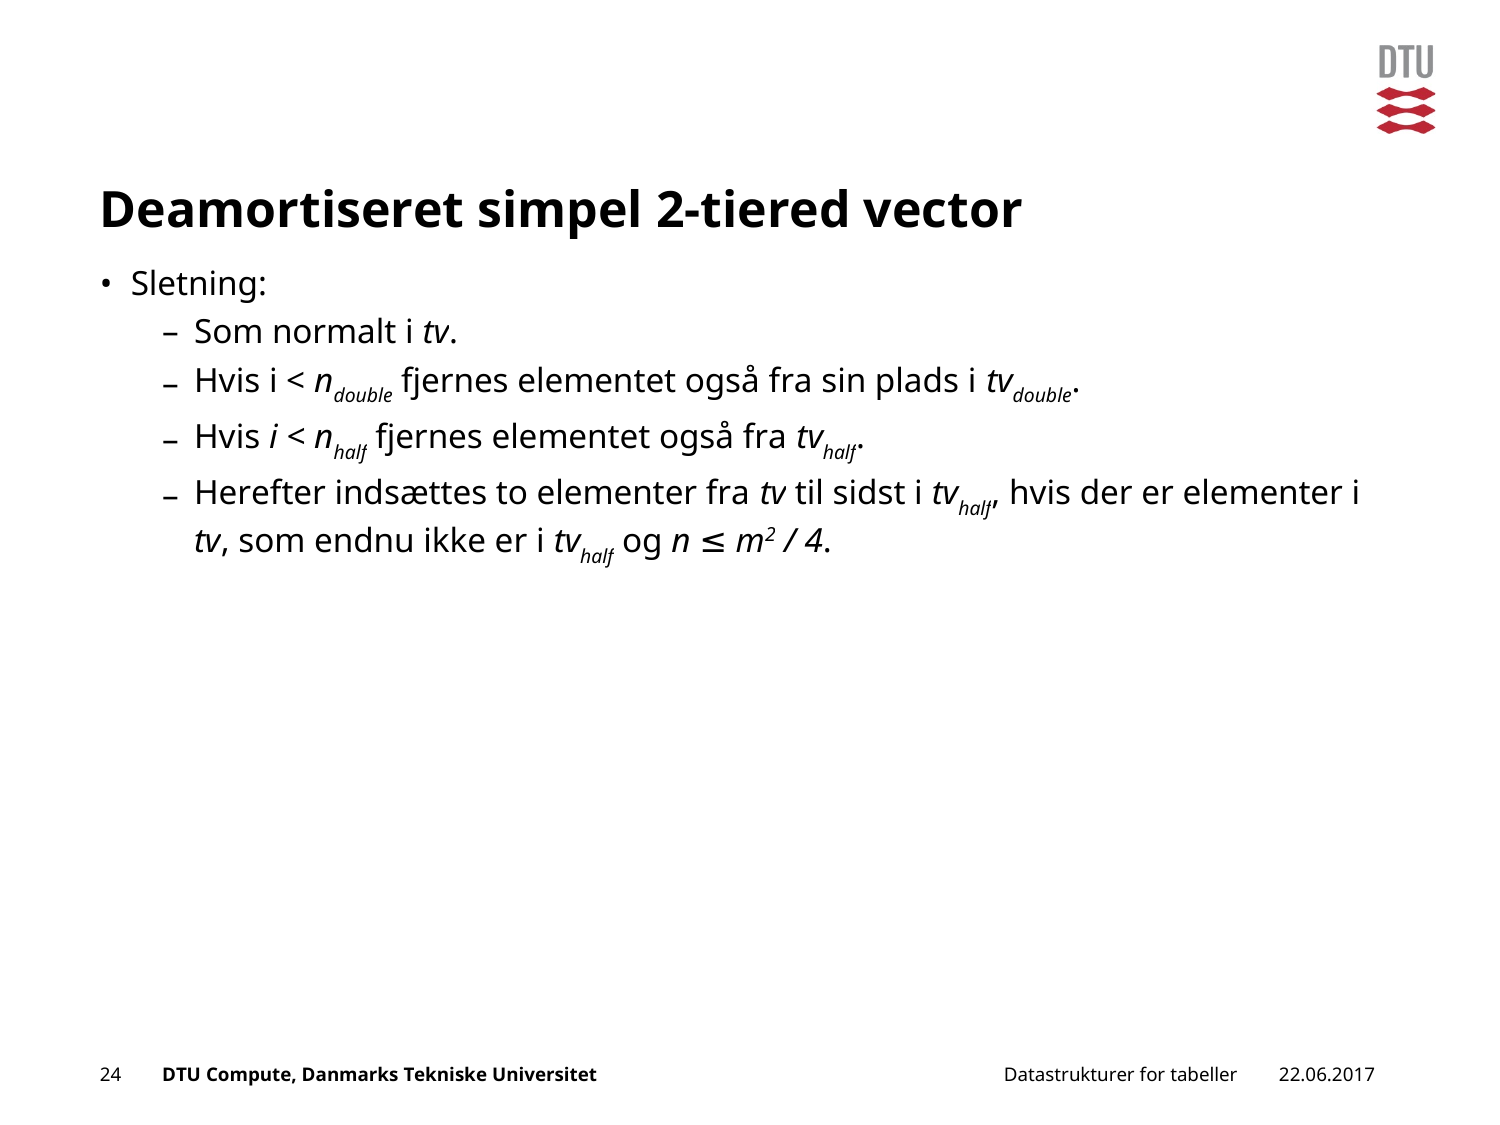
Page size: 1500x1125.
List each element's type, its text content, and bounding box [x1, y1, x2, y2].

list Sletning: Som normalt i tv. Hvis i < ndouble fjernes elementet også fra sin plads i tvdouble. Hvis i < nhalf fjernes elementet også fra tvhalf. Herefter indsættes to elementer fra tv til sidst i tvhalf, hvis der er elementer i tv, som endnu ikke er i tvhalf og n ≤ m2 / 4. [99, 262, 1375, 1012]
picture [1356, 45, 1436, 134]
title Deamortiseret simpel 2-tiered vector [99, 49, 1375, 238]
